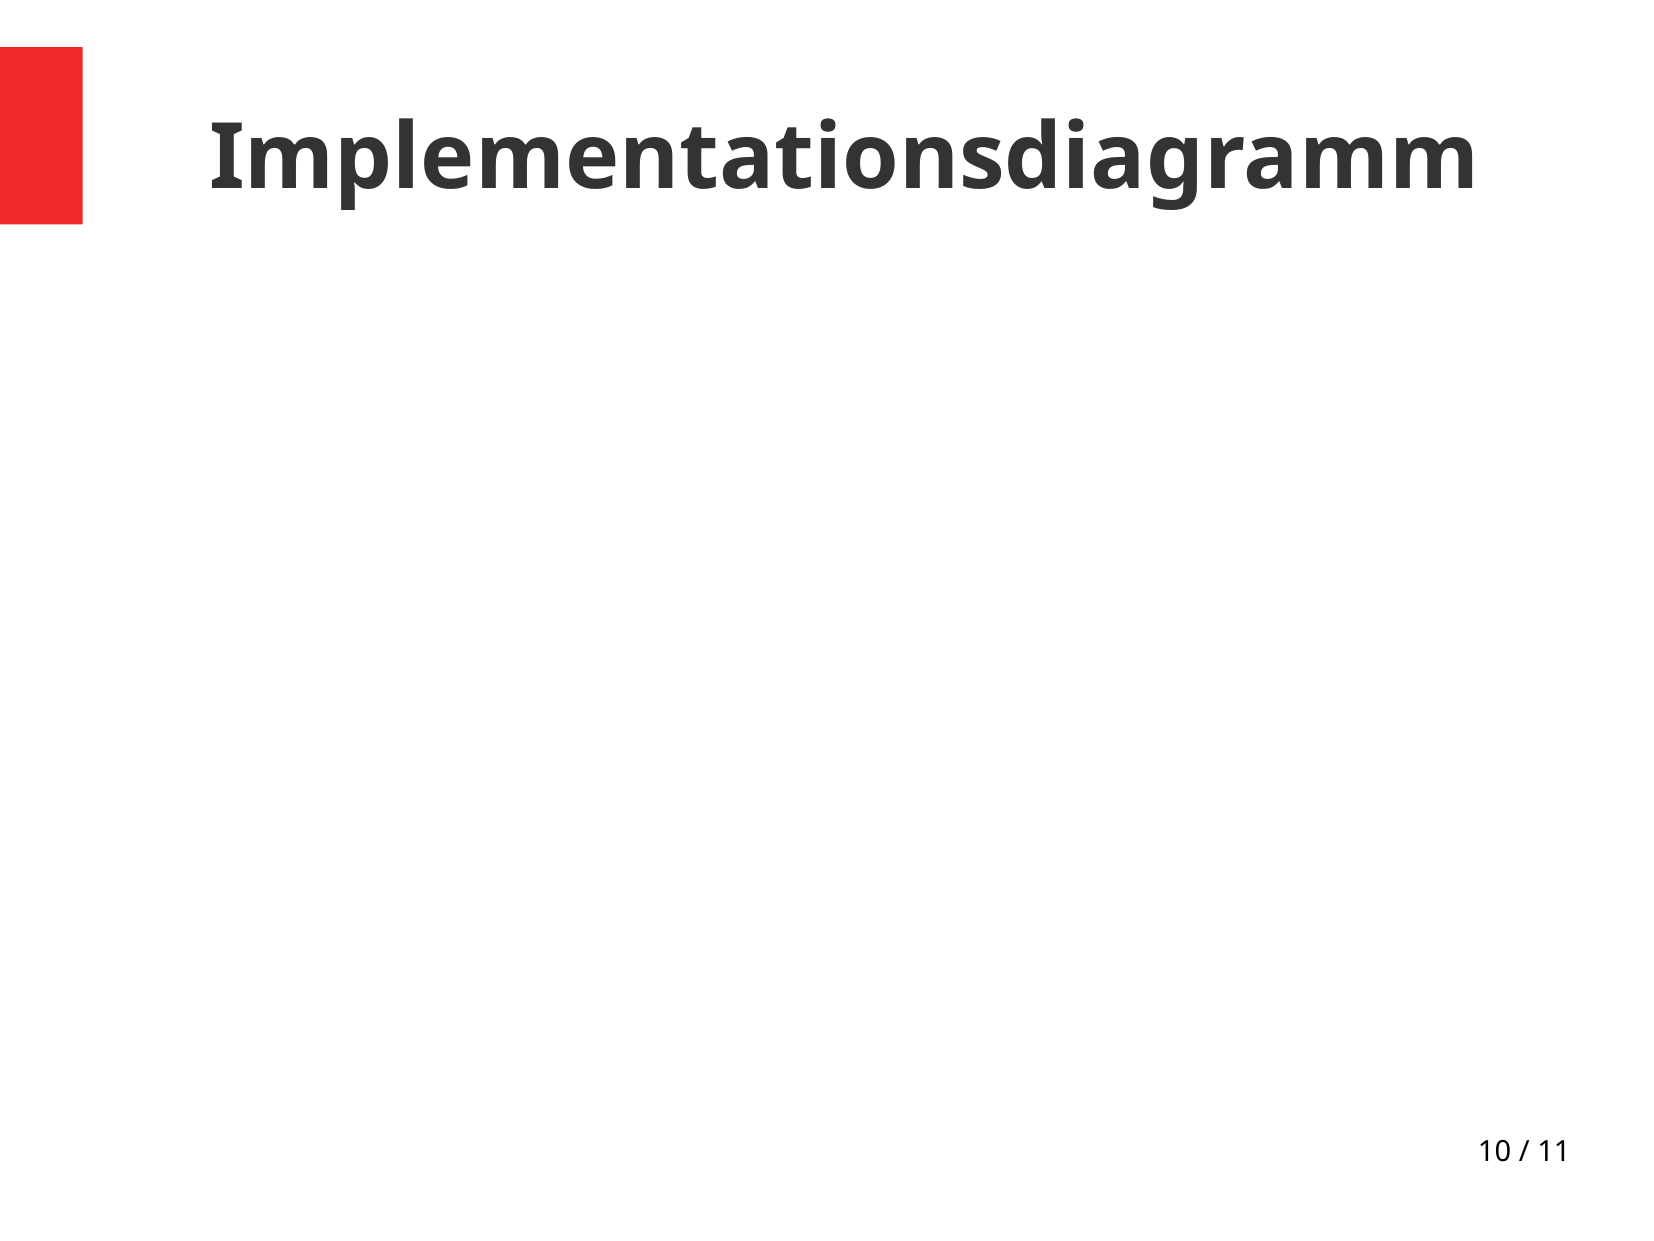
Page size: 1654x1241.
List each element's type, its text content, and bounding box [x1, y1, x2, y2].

title Implementationsdiagramm [118, 49, 1571, 257]
